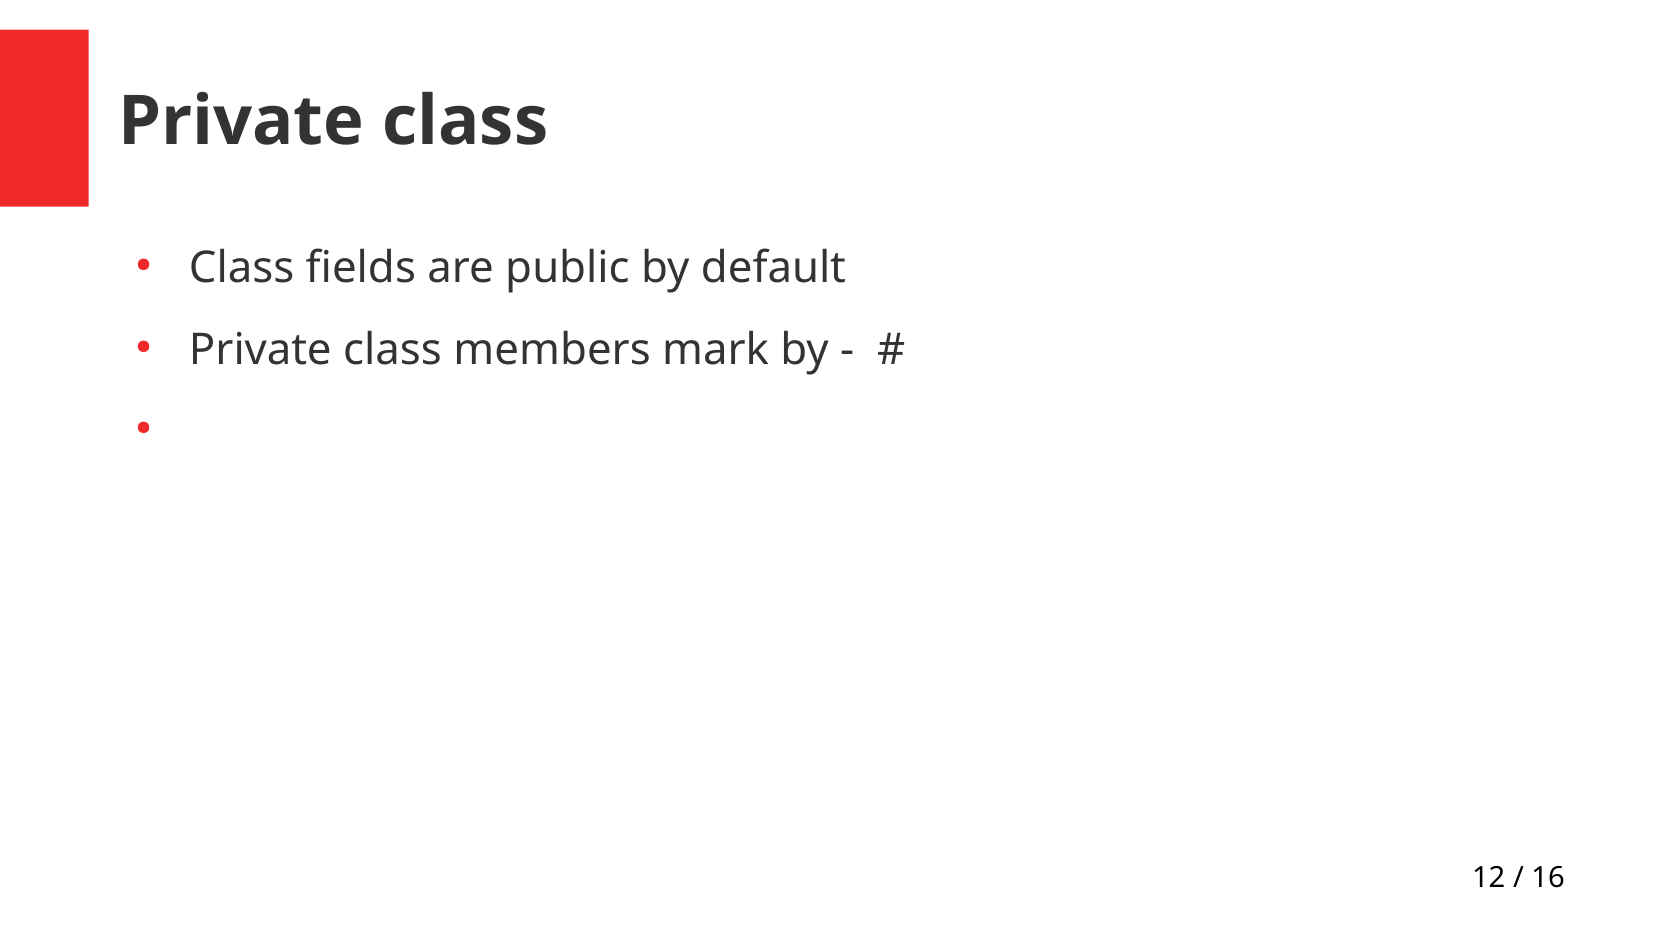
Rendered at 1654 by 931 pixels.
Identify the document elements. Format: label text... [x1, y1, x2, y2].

title Private class [118, 29, 1595, 207]
list Class fields are public by default Private class members mark by - # [118, 236, 1595, 798]
